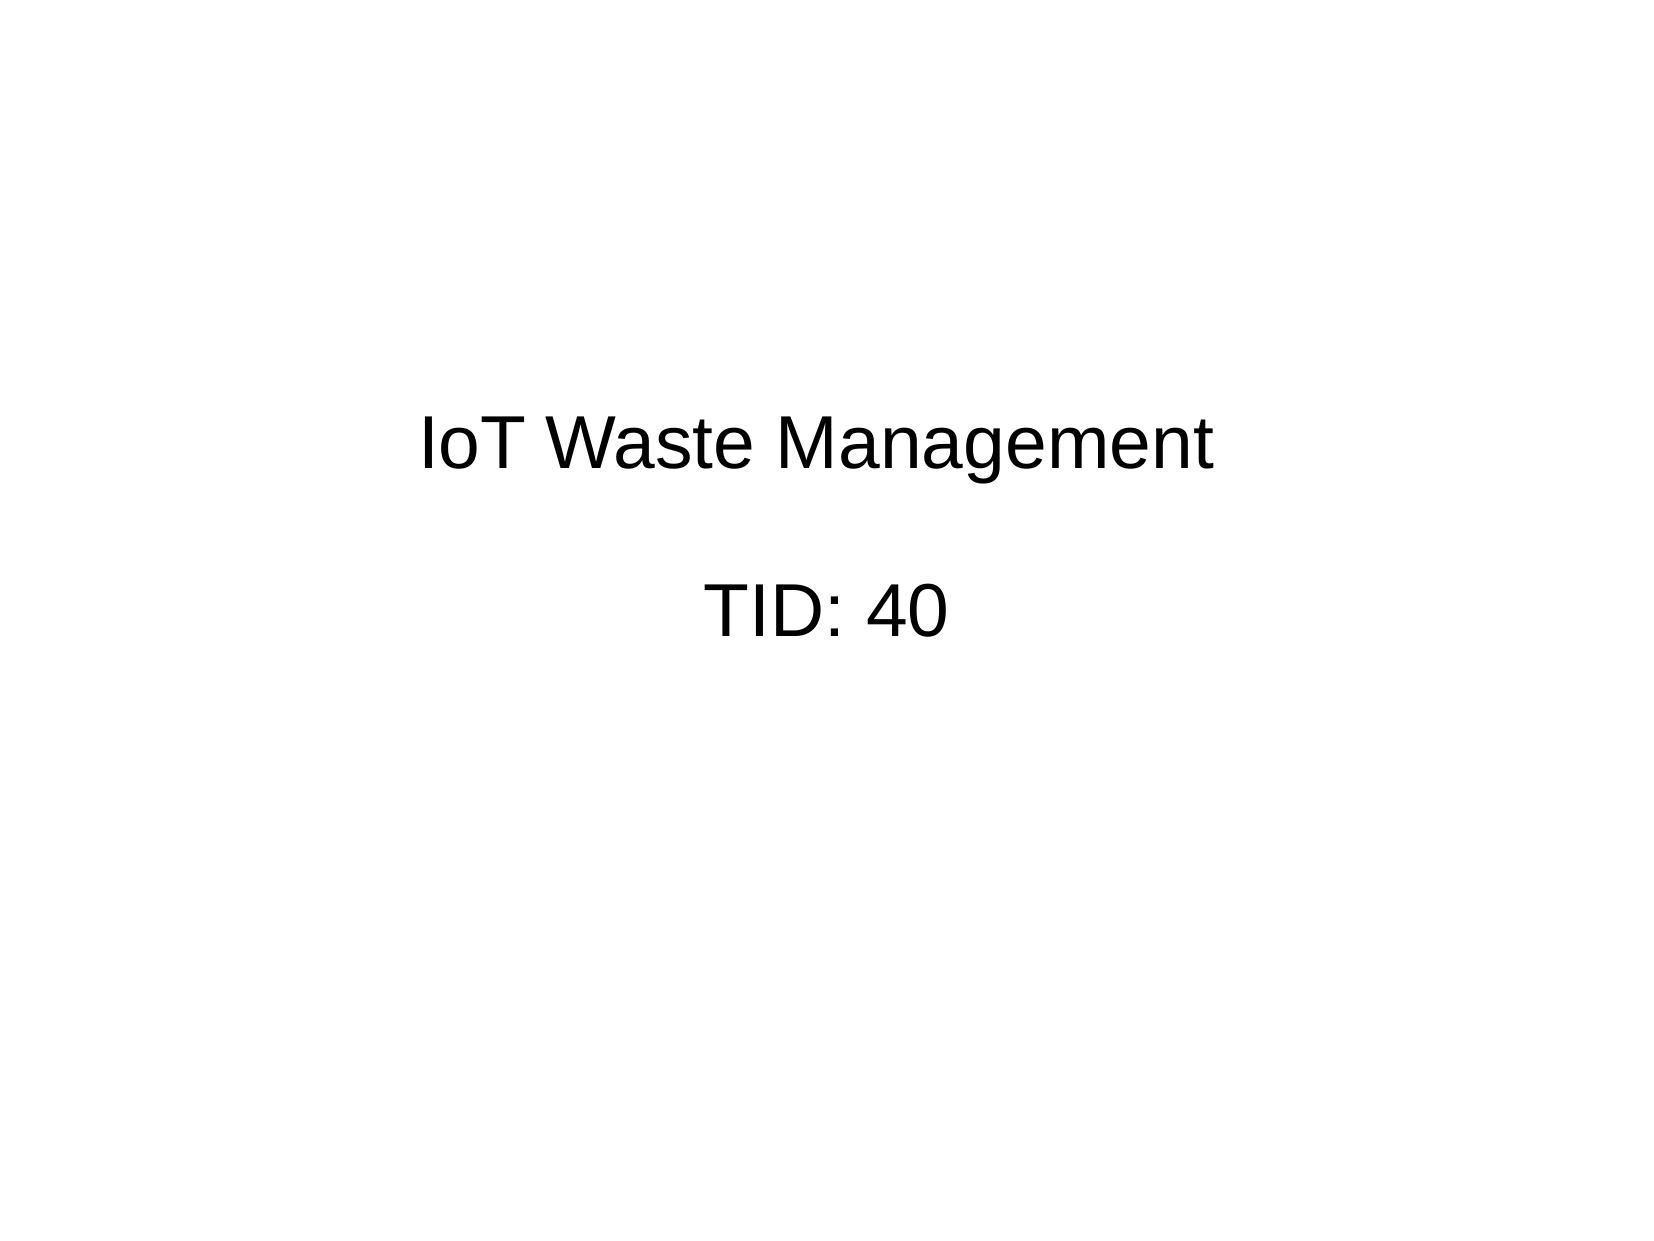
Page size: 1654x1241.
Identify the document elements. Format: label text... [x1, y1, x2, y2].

subtitle IoT Waste Management TID: 40 [82, 290, 1571, 839]
